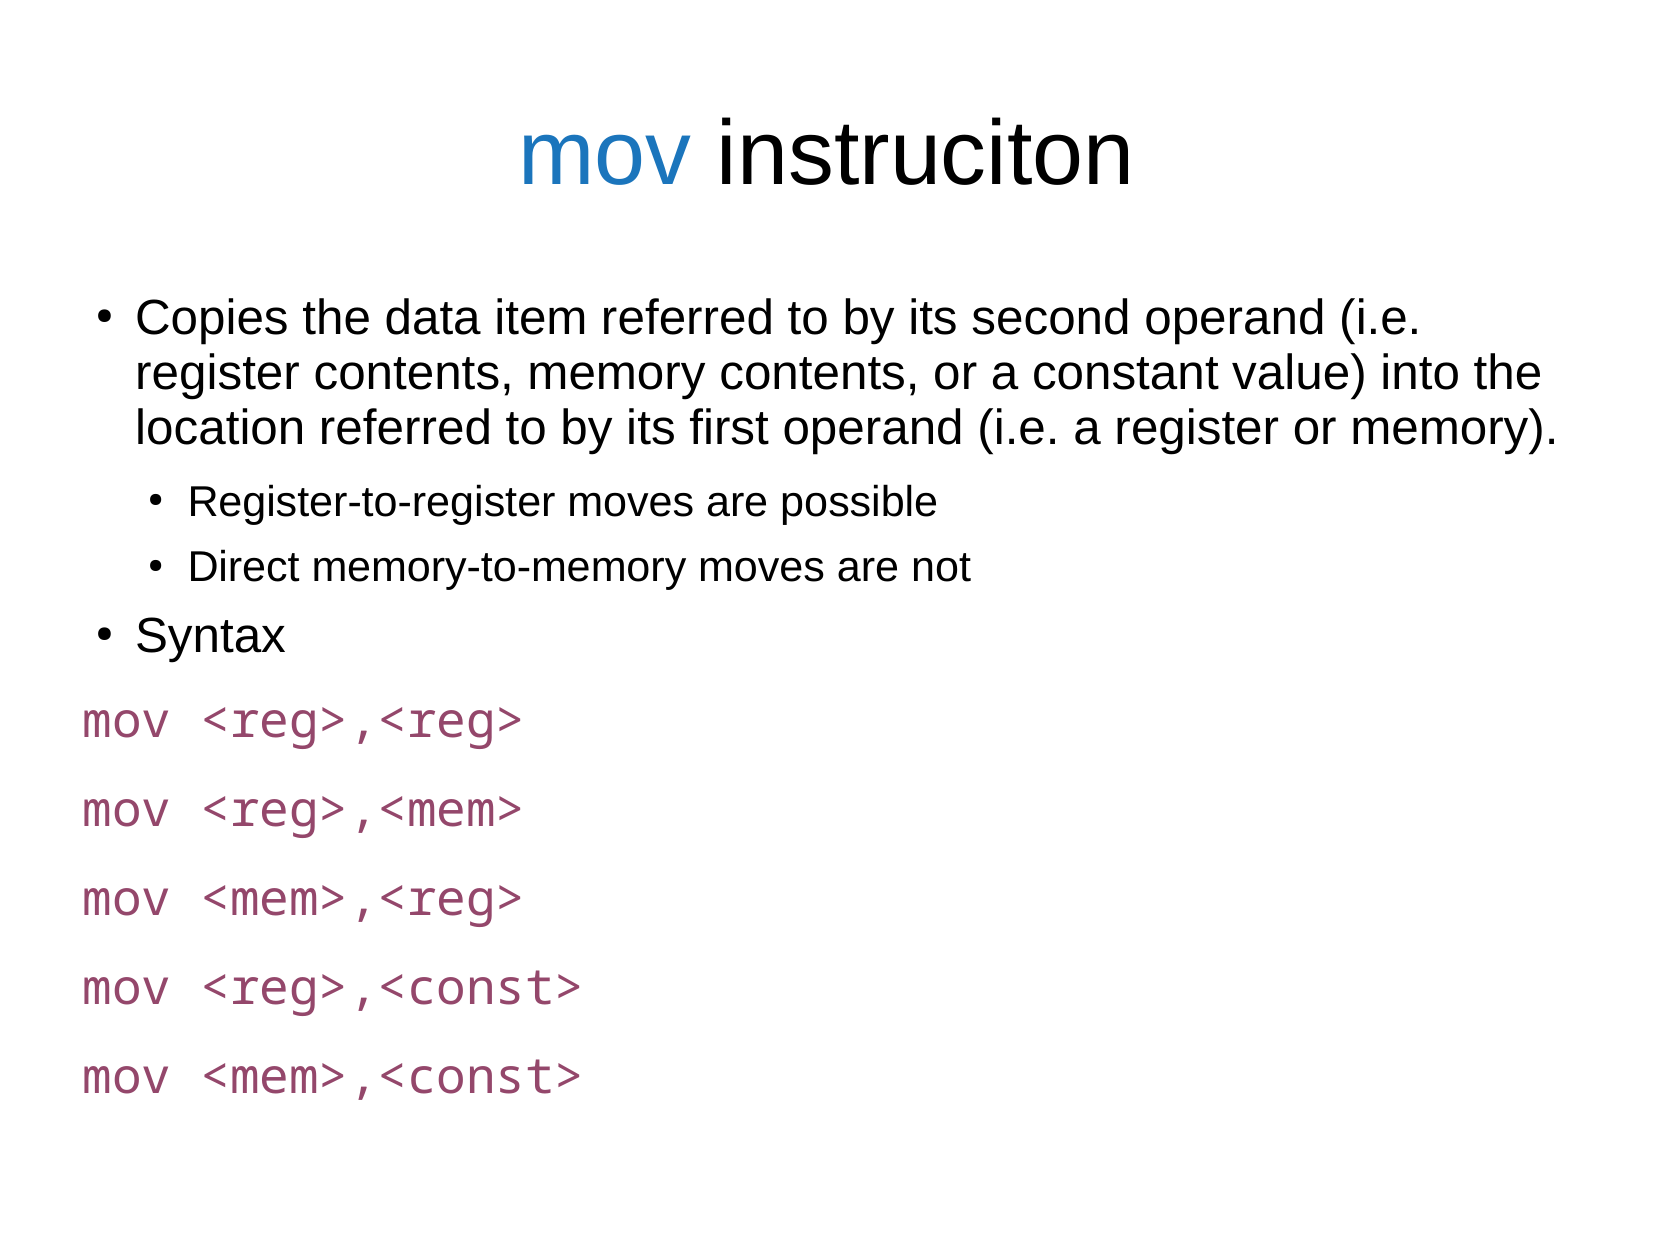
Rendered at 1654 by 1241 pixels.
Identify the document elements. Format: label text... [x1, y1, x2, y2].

list Copies the data item referred to by its second operand (i.e. register contents, memory contents, or a constant value) into the location referred to by its first operand (i.e. a register or memory). Register-to-register moves are possible Direct memory-to-memory moves are not Syntax mov <reg>,<reg> mov <reg>,<mem> mov <mem>,<reg> mov <reg>,<const> mov <mem>,<const> [82, 290, 1571, 1163]
title mov instruciton [82, 49, 1571, 257]
